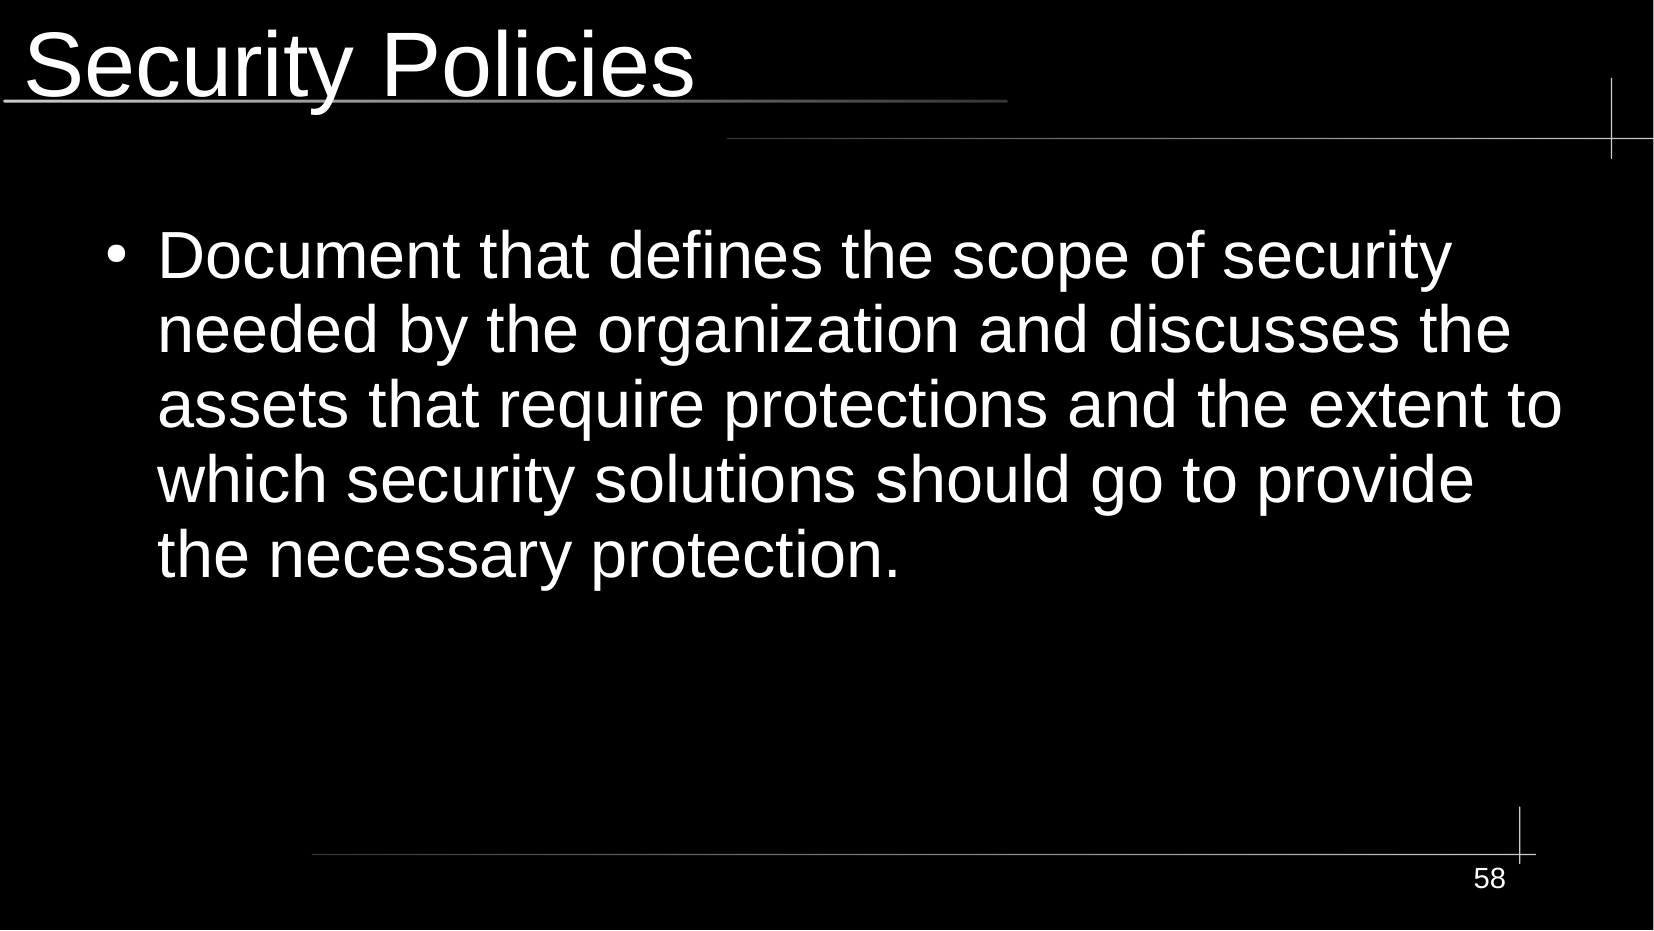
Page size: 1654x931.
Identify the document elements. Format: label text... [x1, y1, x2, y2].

title Security Policies [23, 11, 1589, 119]
list Document that defines the scope of security needed by the organization and discusses the assets that require protections and the extent to which security solutions should go to provide the necessary protection. [86, 217, 1576, 901]
